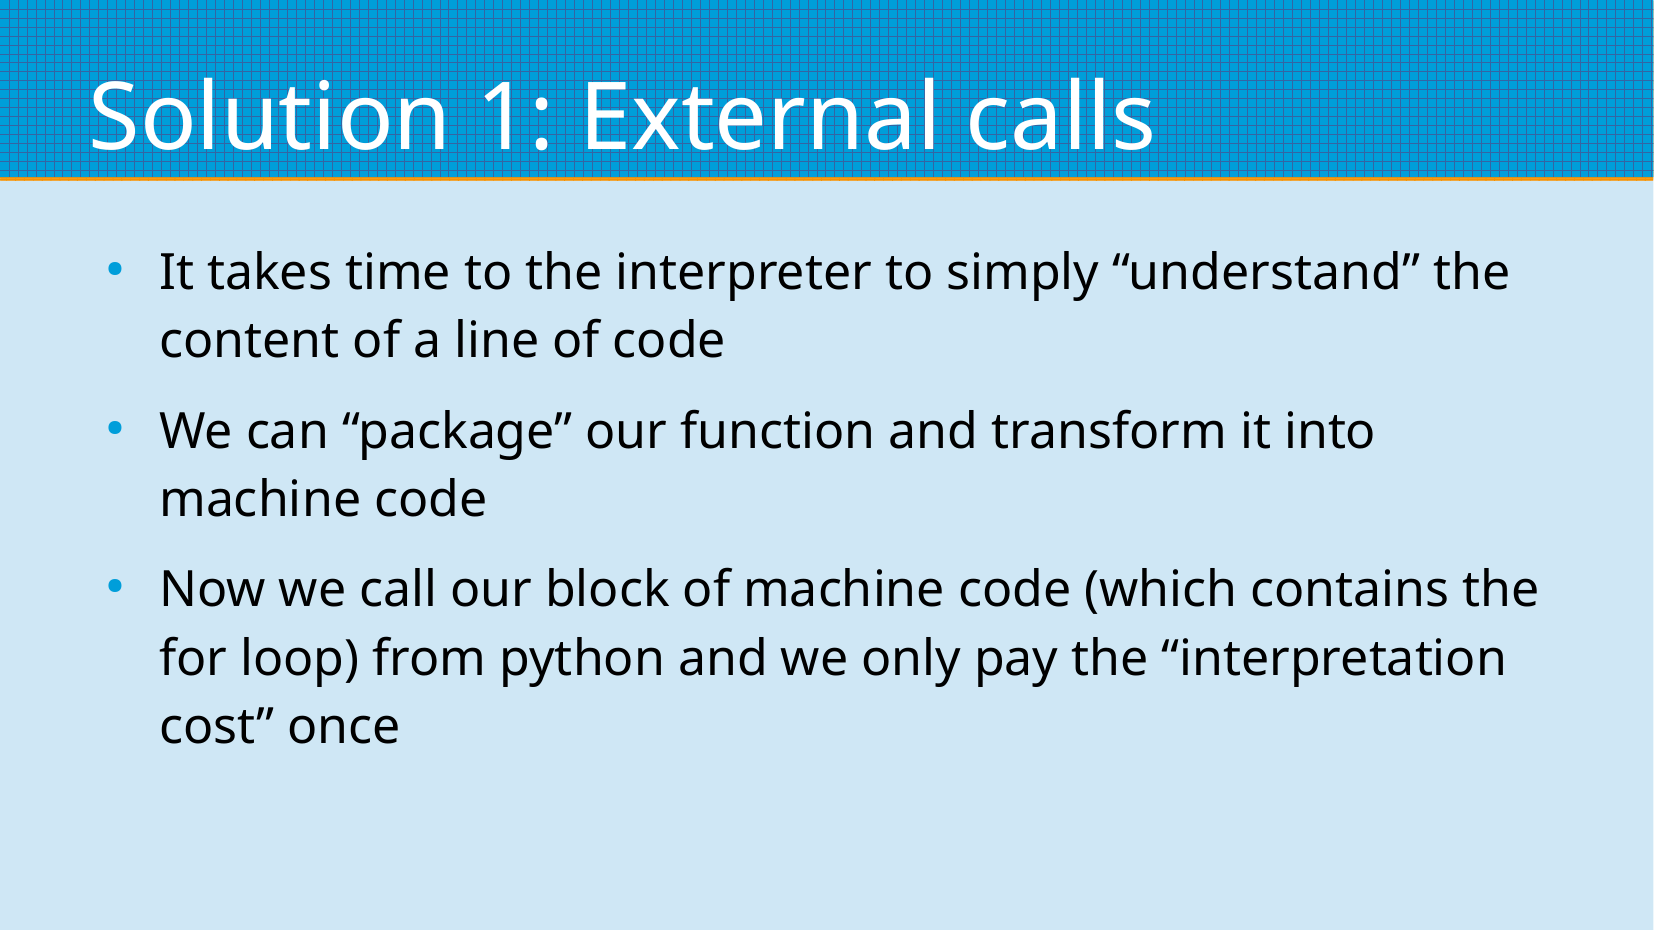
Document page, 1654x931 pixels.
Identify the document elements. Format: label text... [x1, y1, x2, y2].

title Solution 1: External calls [88, 14, 1565, 178]
list It takes time to the interpreter to simply “understand” the content of a line of code We can “package” our function and transform it into machine code Now we call our block of machine code (which contains the for loop) from python and we only pay the “interpretation cost” once [88, 236, 1565, 813]
